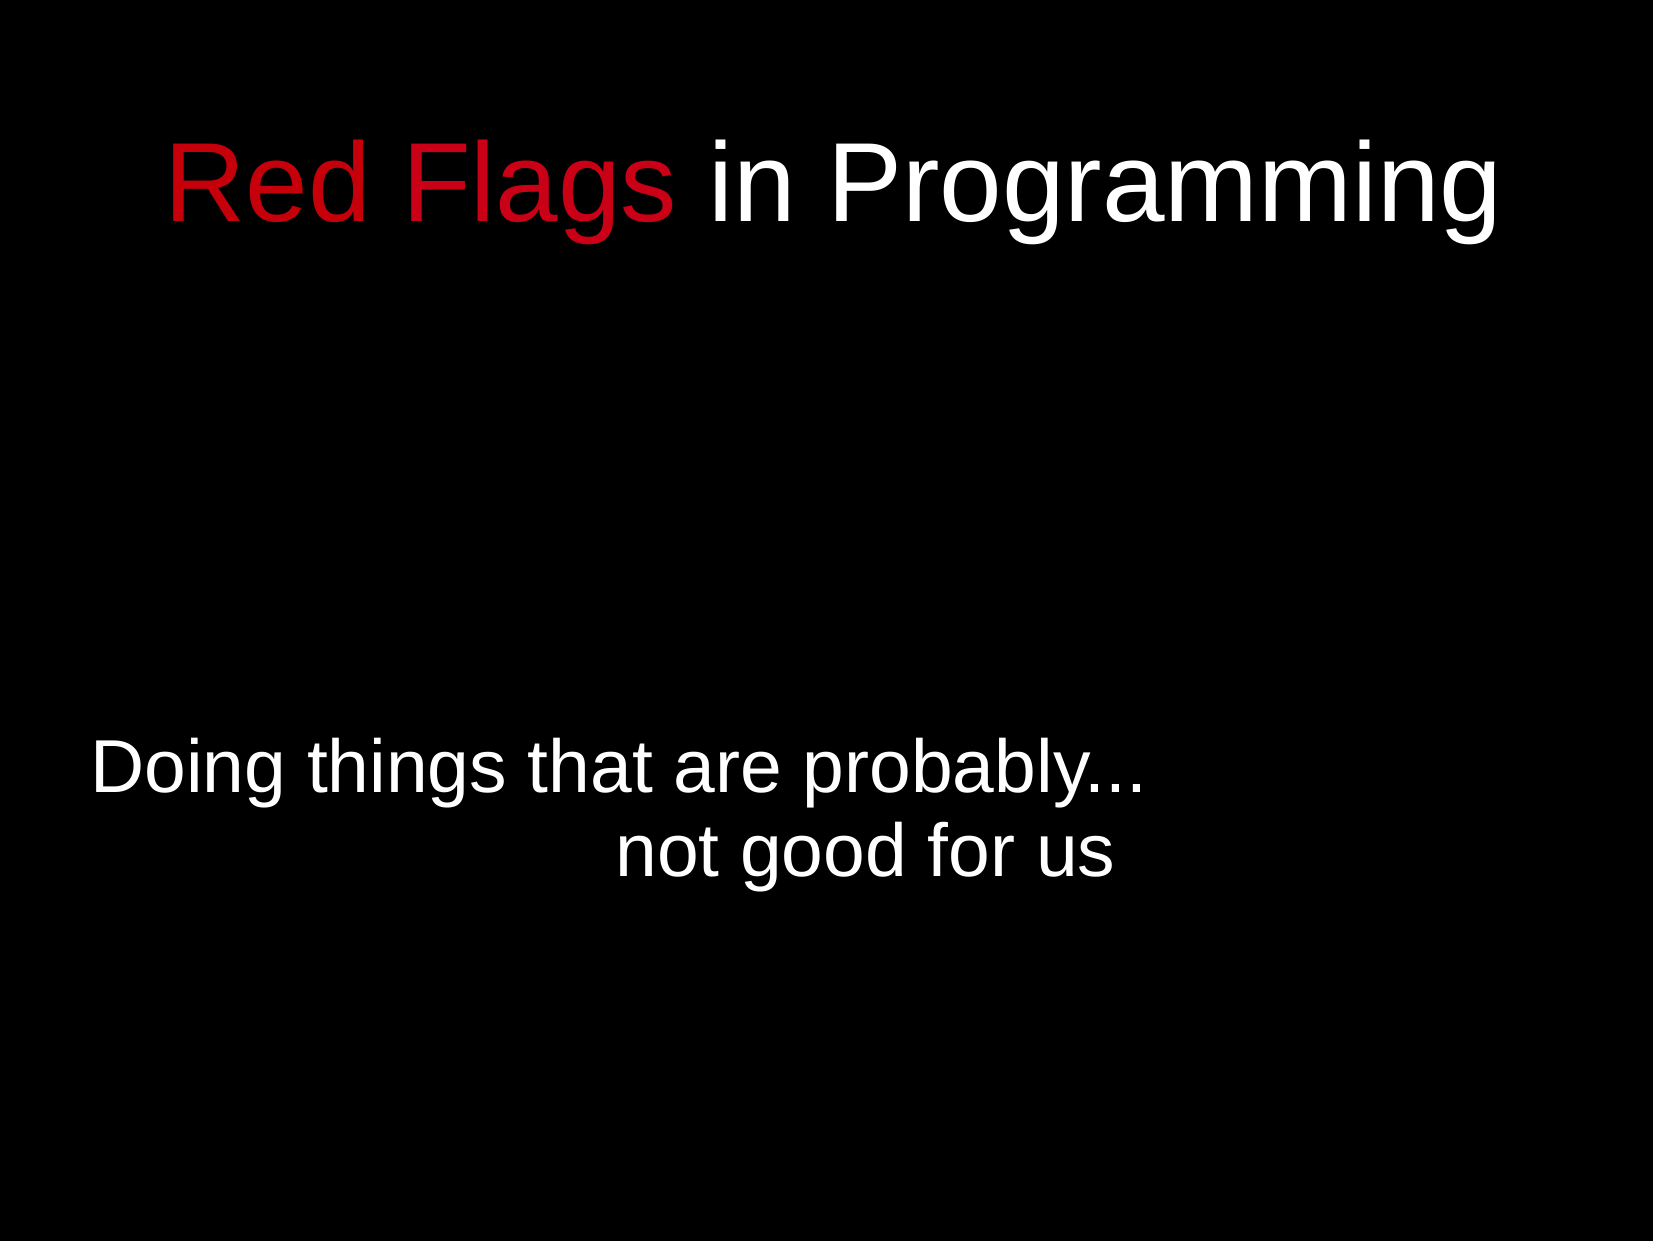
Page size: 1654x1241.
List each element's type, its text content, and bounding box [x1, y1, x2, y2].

text_box Red Flags in Programming [150, 112, 1516, 267]
text_box Doing things that are probably... not good for us [75, 717, 1163, 919]
